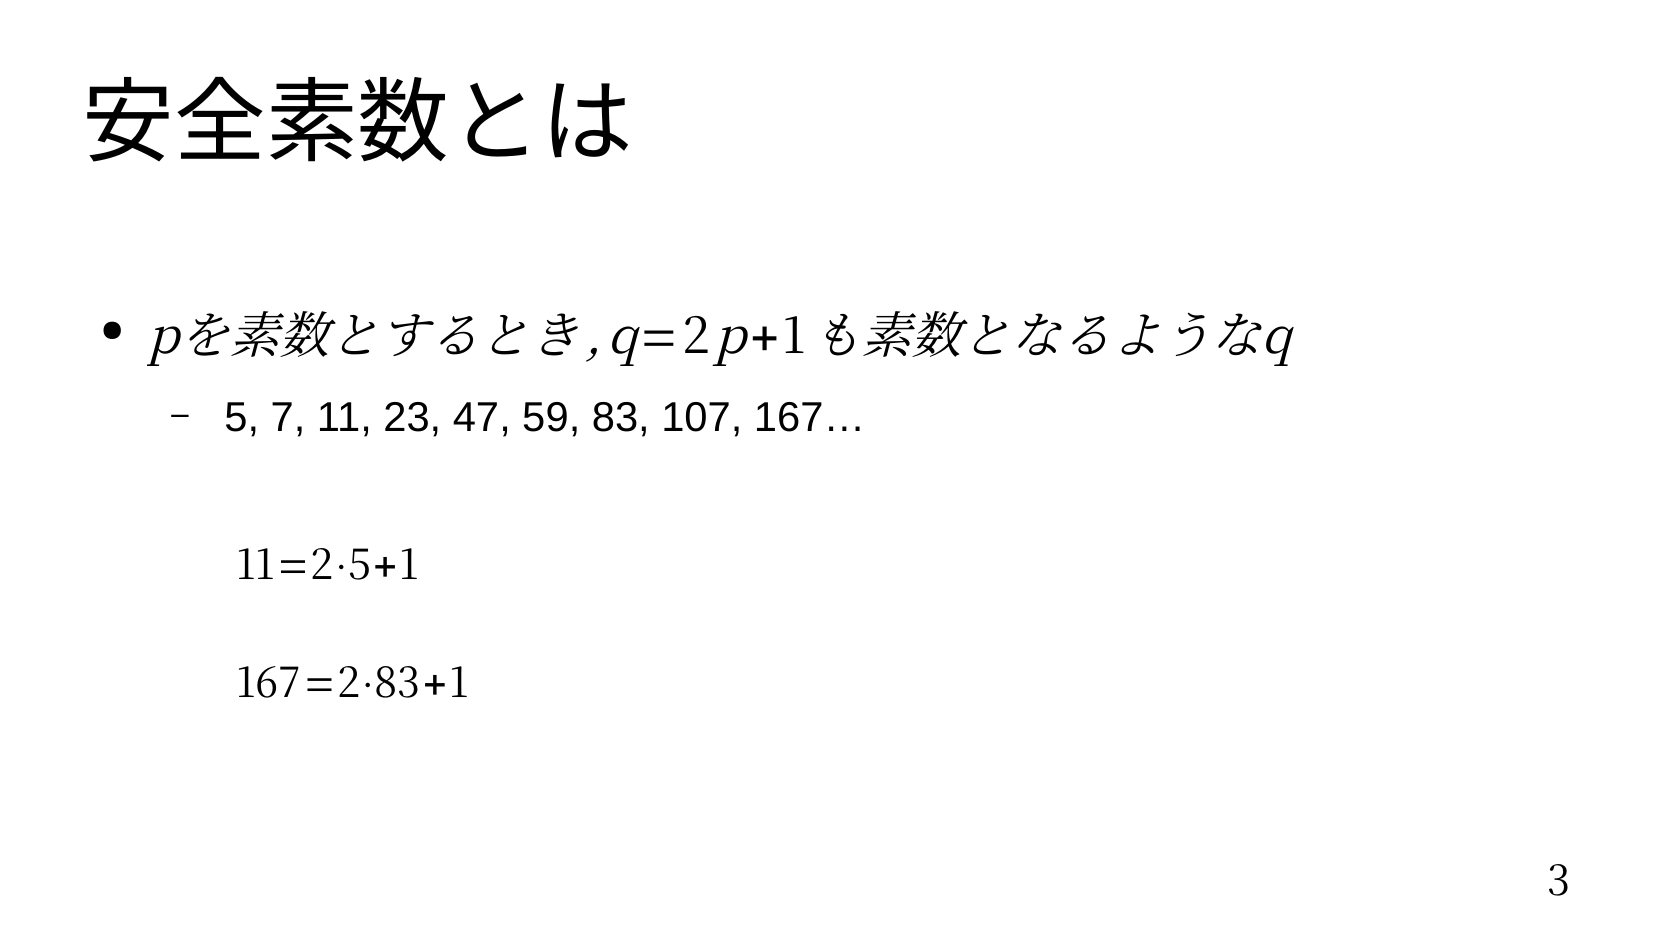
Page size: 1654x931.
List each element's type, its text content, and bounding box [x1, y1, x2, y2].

chart [236, 648, 470, 709]
title 安全素数とは [82, 37, 1571, 193]
chart [147, 295, 1294, 368]
chart [236, 531, 421, 592]
list 5, 7, 11, 23, 47, 59, 83, 107, 167… [82, 295, 1571, 835]
